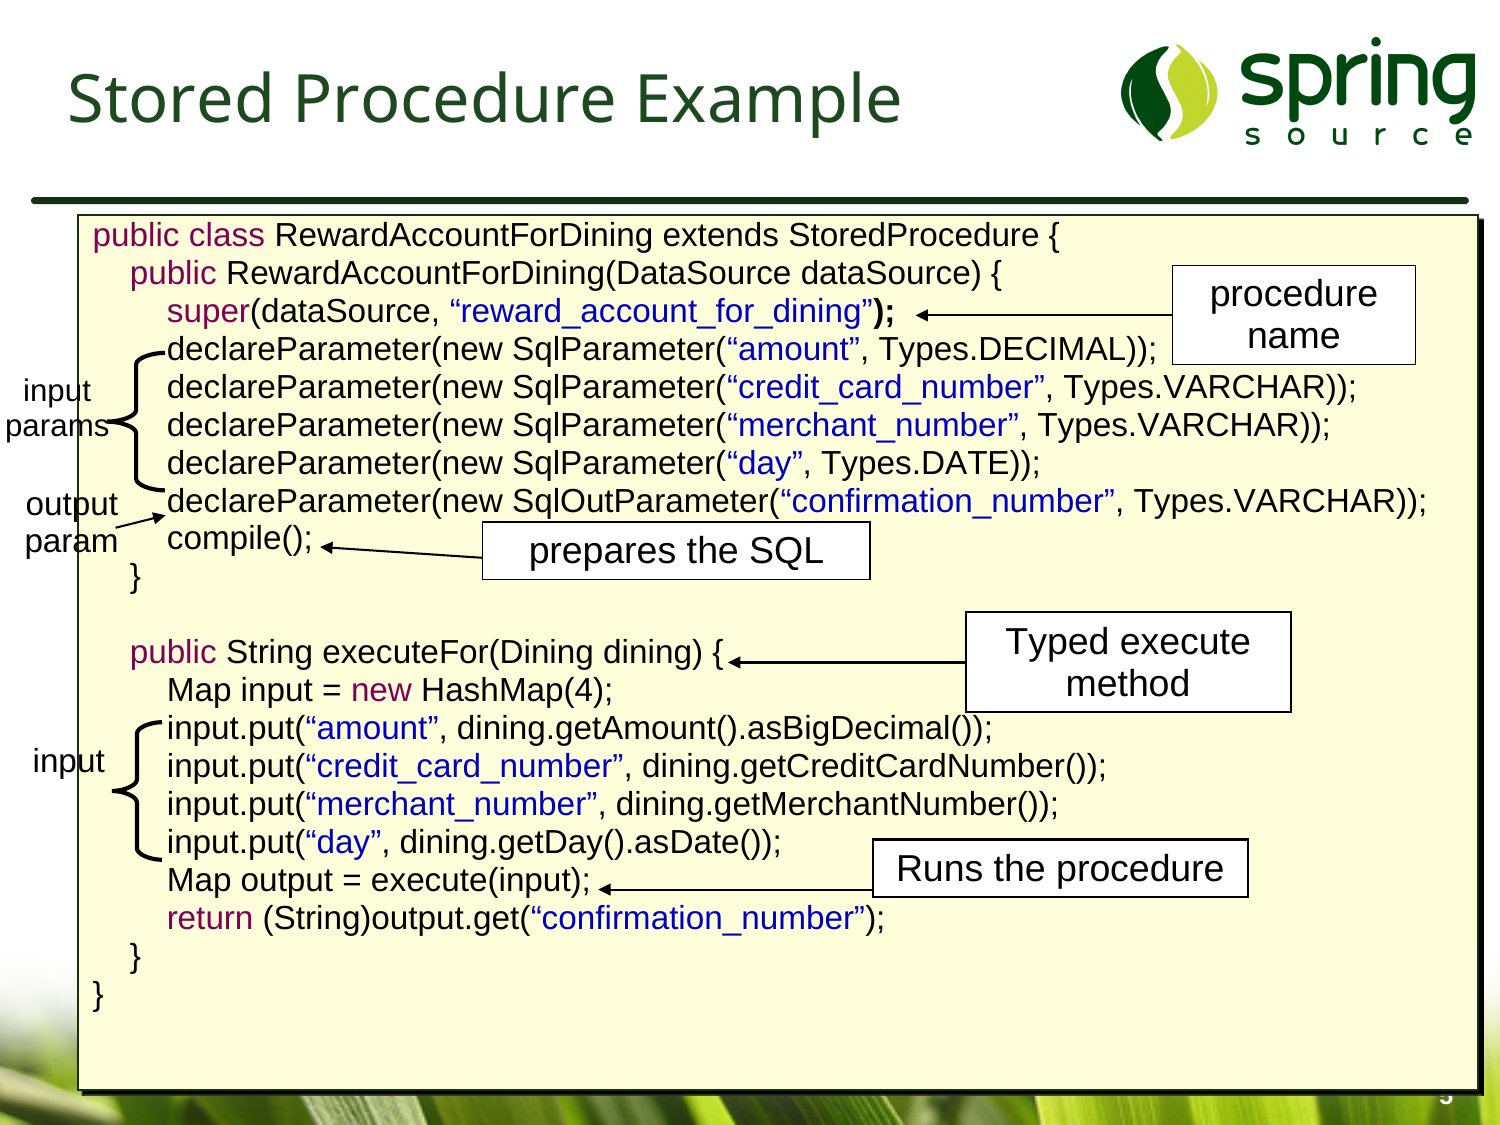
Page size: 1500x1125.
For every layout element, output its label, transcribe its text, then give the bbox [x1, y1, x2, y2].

text_box Runs the procedure [872, 839, 1249, 897]
text_box procedure name [1172, 265, 1416, 365]
picture [0, 944, 1500, 1125]
text_box output param [3, 477, 141, 568]
list public class RewardAccountForDining extends StoredProcedure { public RewardAccountForDining(DataSource dataSource) { super(dataSource, “reward_account_for_dining”); declareParameter(new SqlParameter(“amount”, Types.DECIMAL)); declareParameter(new SqlParameter(“credit_card_number”, Types.VARCHAR)); declareParameter(new SqlParameter(“merchant_number”, Types.VARCHAR)); declareParameter(new SqlParameter(“day”, Types.DATE)); declareParameter(new SqlOutParameter(“confirmation_number”, Types.VARCHAR)); compile(); } public String executeFor(Dining dining) { Map input = new HashMap(4); input.put(“amount”, dining.getAmount().asBigDecimal()); input.put(“credit_card_number”, dining.getCreditCardNumber()); input.put(“merchant_number”, dining.getMerchantNumber()); input.put(“day”, dining.getDay().asDate()); Map output = execute(input); return (String)output.get(“confirmation_number”); } } [78, 215, 1479, 1091]
text_box input [0, 734, 138, 788]
text_box prepares the SQL [482, 521, 871, 580]
text_box Typed execute method [965, 612, 1291, 712]
text_box input params [0, 365, 137, 451]
title Stored Procedure Example [53, 15, 1329, 178]
picture [1329, 37, 1475, 145]
